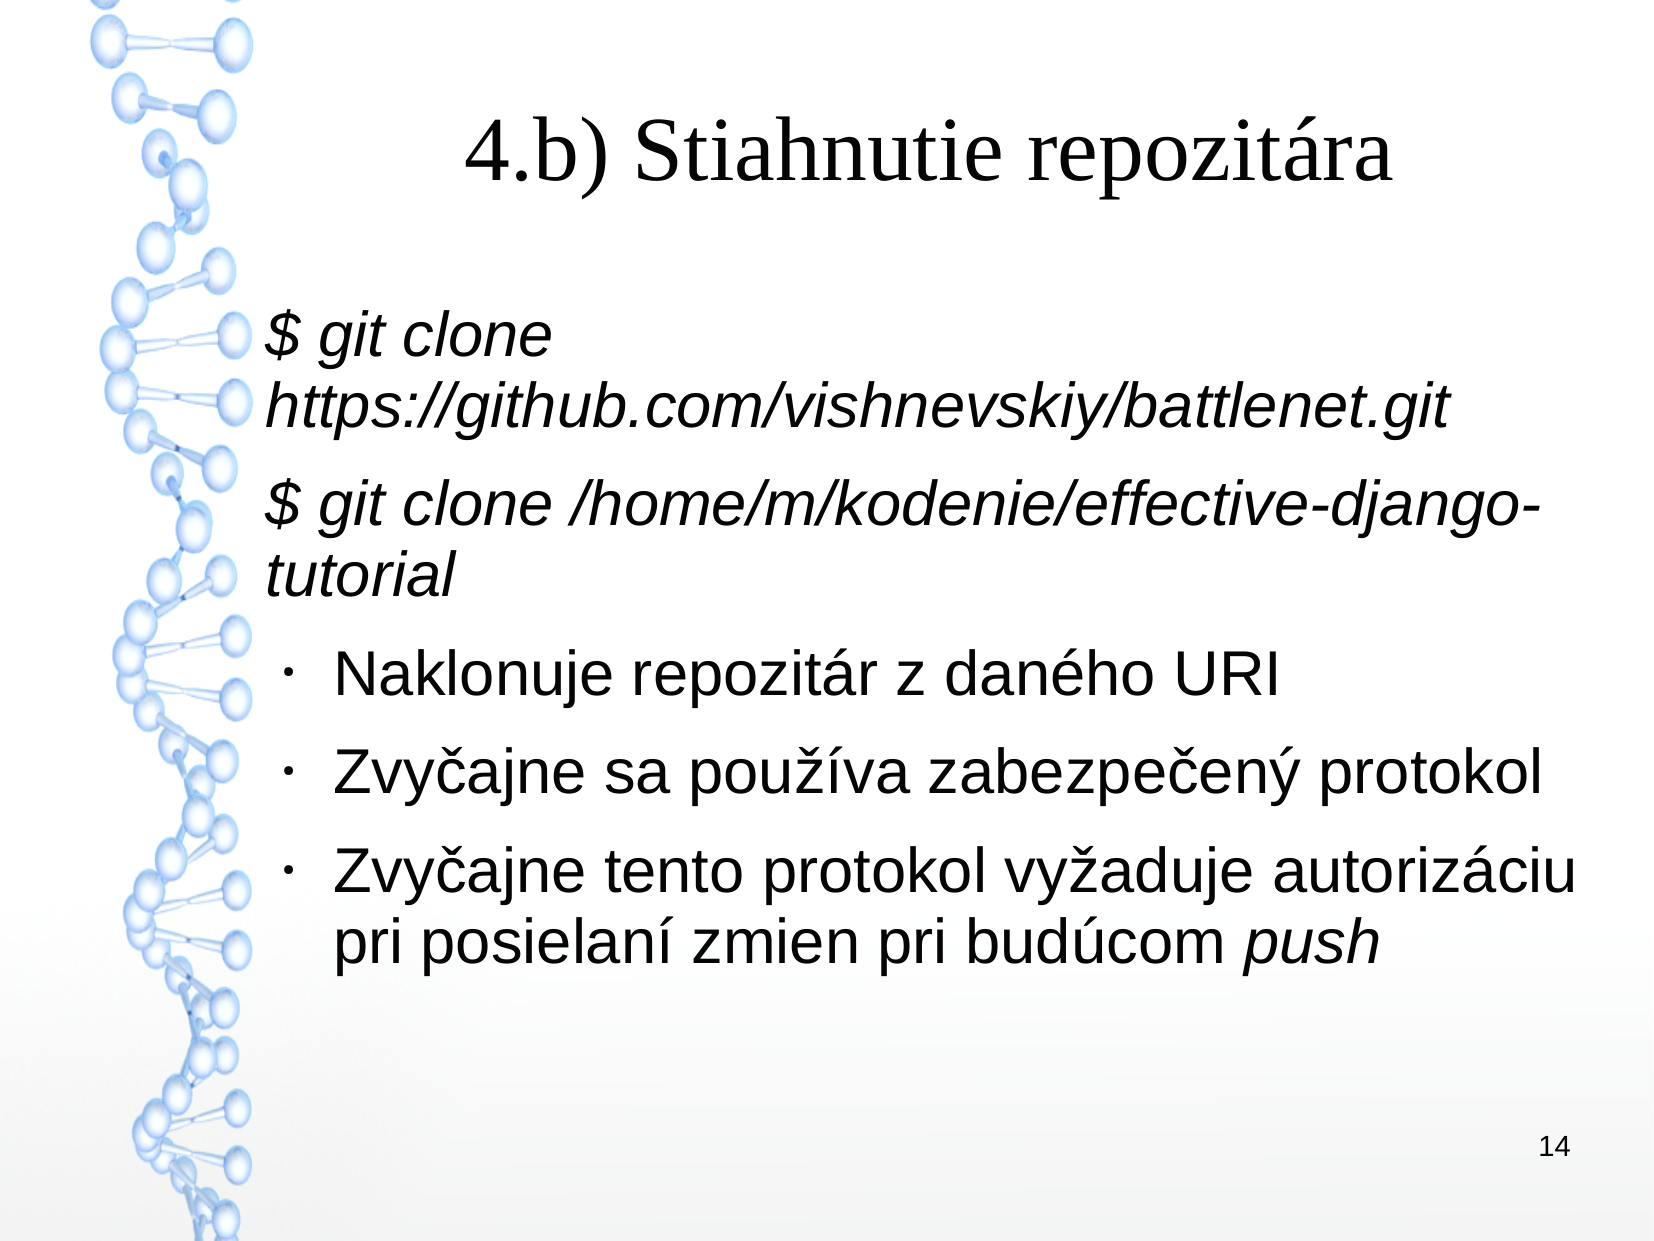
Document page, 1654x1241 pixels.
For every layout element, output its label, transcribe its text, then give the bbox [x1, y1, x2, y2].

title 4.b) Stiahnutie repozitára [265, 47, 1595, 252]
picture [0, 0, 1654, 1241]
list $ git clone https://github.com/vishnevskiy/battlenet.git $ git clone /home/m/kodenie/effective-django-tutorial Naklonuje repozitár z daného URI Zvyčajne sa používa zabezpečený protokol Zvyčajne tento protokol vyžaduje autorizáciu pri posielaní zmien pri budúcom push [265, 299, 1595, 1019]
